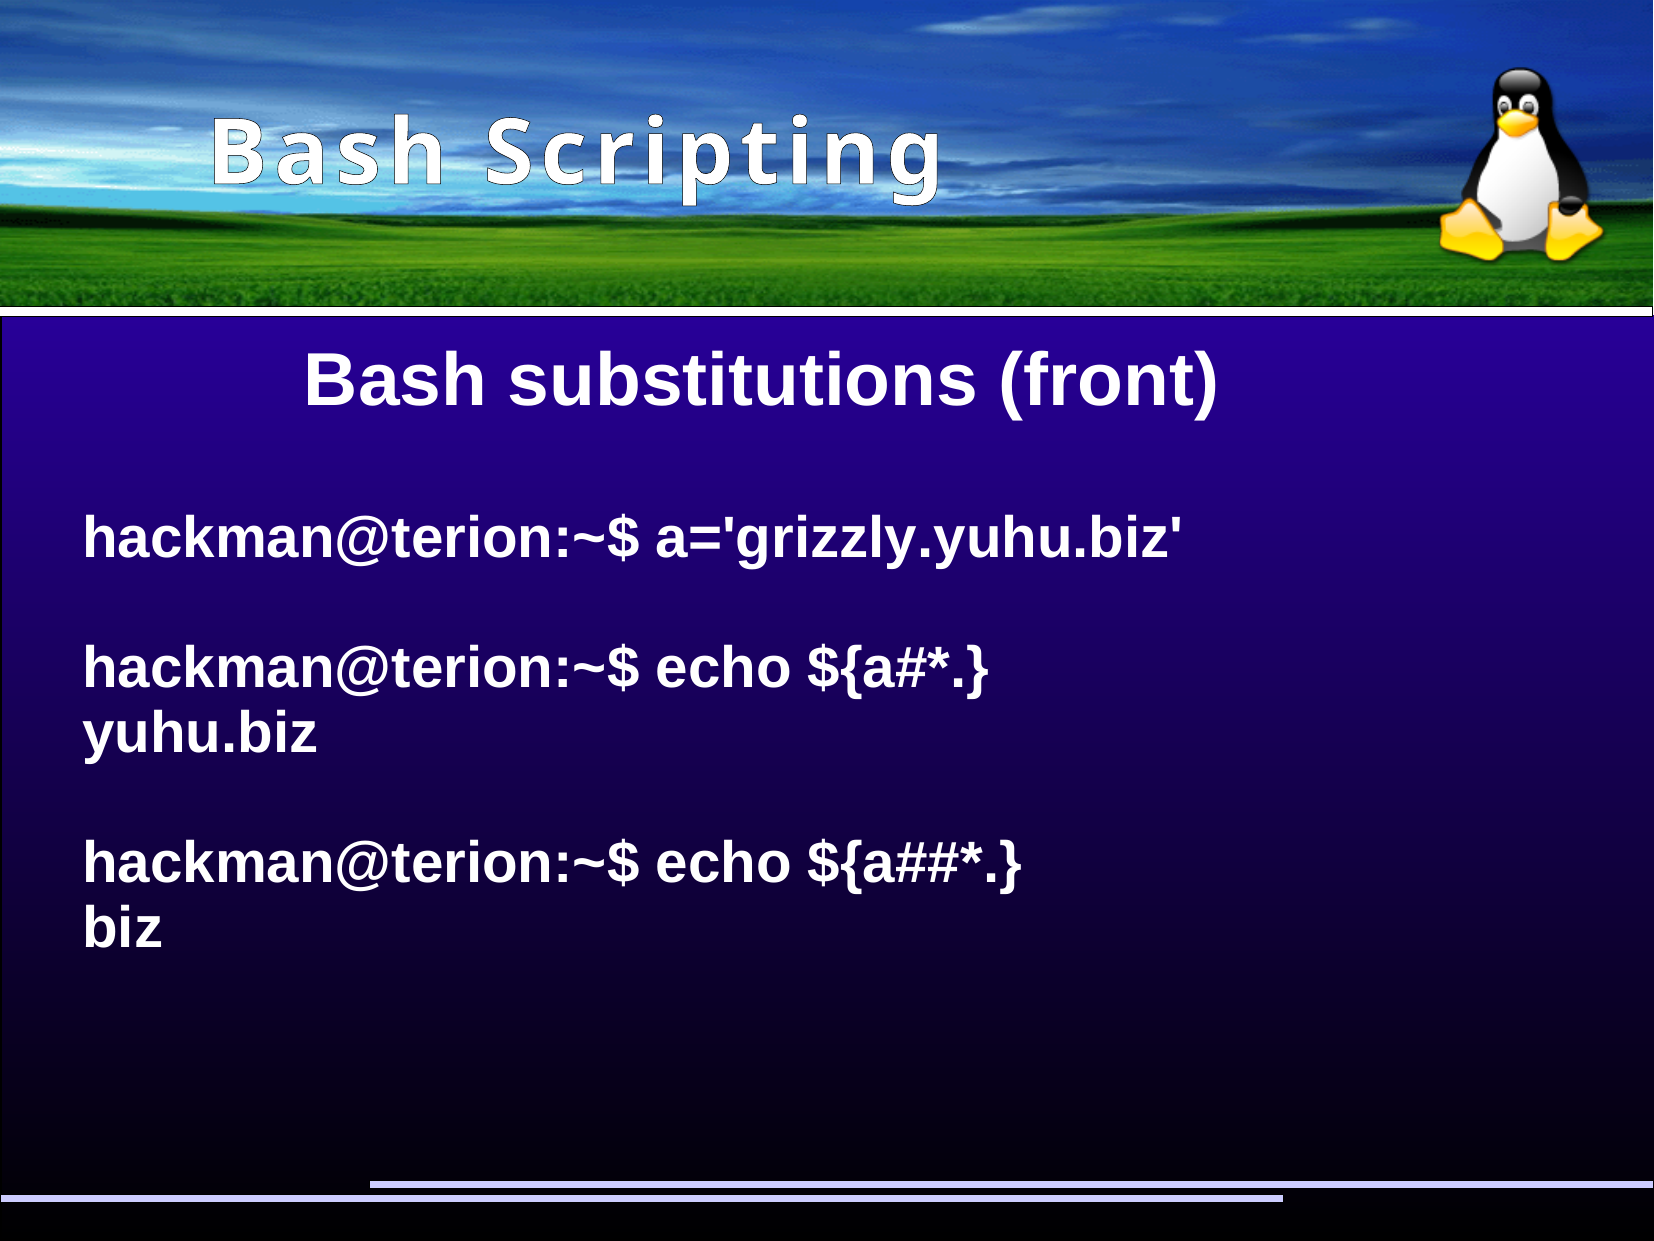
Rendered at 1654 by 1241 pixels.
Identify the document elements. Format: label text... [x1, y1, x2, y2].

picture [0, 0, 1653, 306]
title Bash Scripting [206, 44, 1416, 252]
text_box [0, 306, 1653, 1241]
text_box Bash substitutions (front) hackman@terion:~$ a='grizzly.yuhu.biz' hackman@terion:~$ echo ${a#*.} yuhu.biz hackman@terion:~$ echo ${a##*.} biz [8, 337, 1644, 1156]
